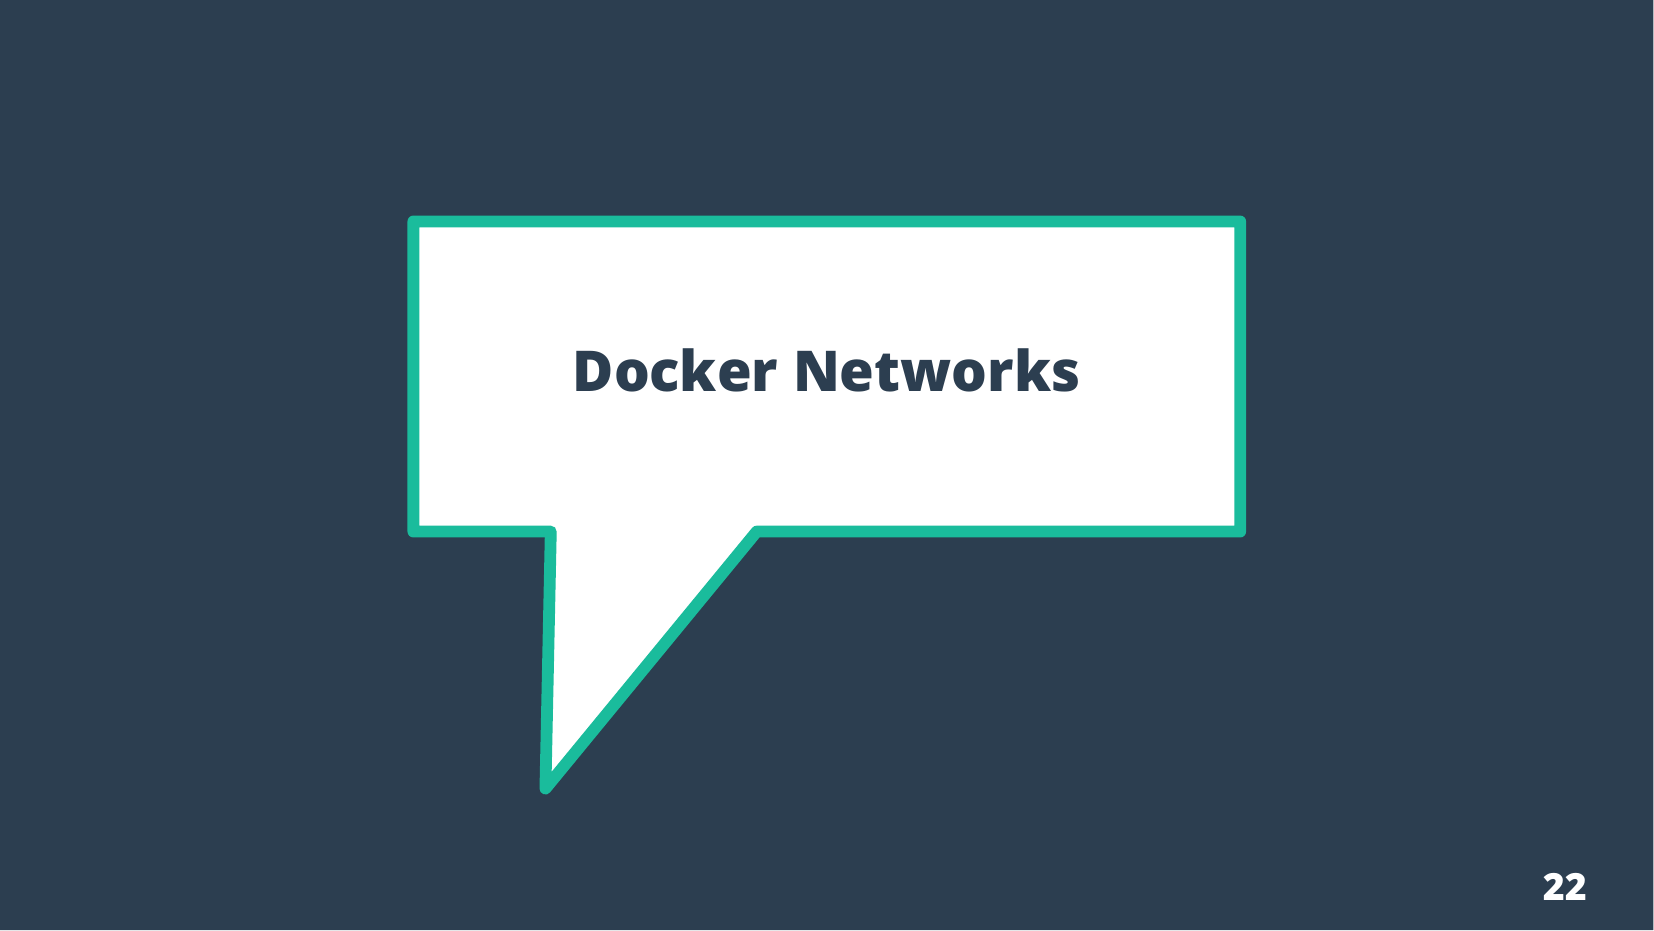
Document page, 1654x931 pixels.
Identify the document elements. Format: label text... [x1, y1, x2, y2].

title Docker Networks [442, 236, 1211, 502]
